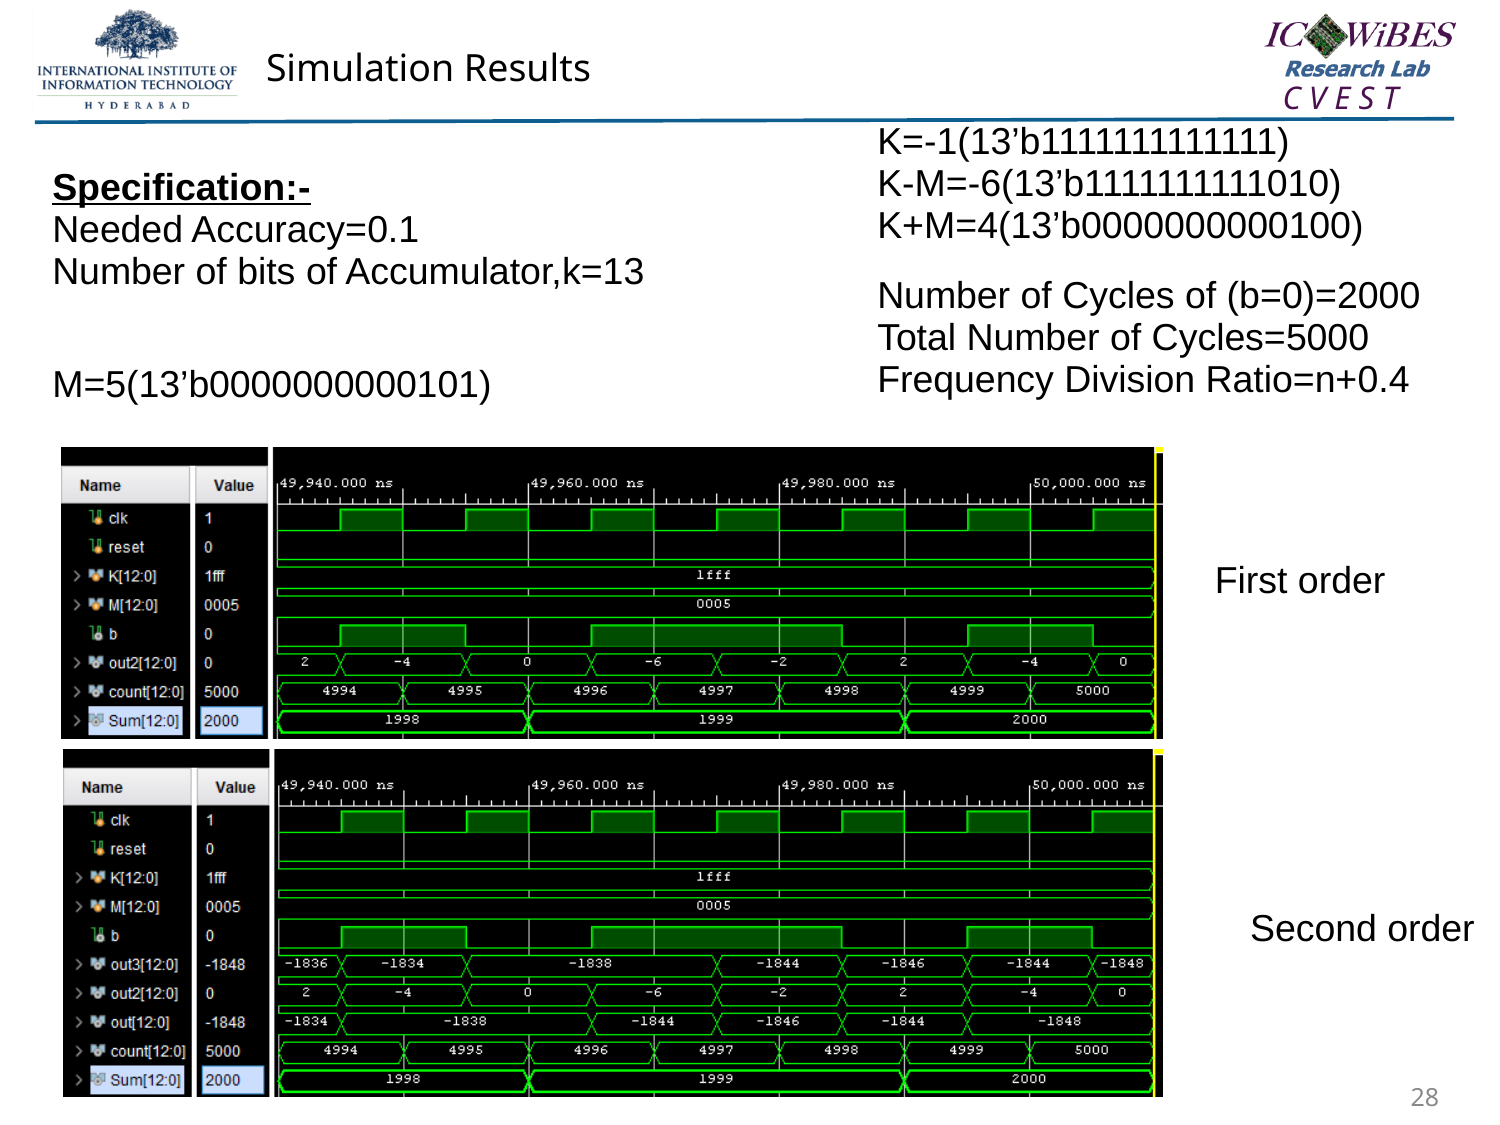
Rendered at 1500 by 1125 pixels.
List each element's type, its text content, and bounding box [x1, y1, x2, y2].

title Simulation Results [251, 23, 1195, 110]
picture [31, 2, 247, 115]
picture [63, 749, 1163, 1097]
picture [61, 447, 1163, 739]
text_box K=-1(13’b1111111111111) K-M=-6(13’b1111111111010) K+M=4(13’b0000000000100) [862, 112, 1379, 267]
slide_number <number> [1329, 1074, 1455, 1123]
text_box Number of Cycles of (b=0)=2000 Total Number of Cycles=5000 Frequency Division Ratio=n+0.4 [862, 267, 1463, 451]
text_box Specification:- Needed Accuracy=0.1 Number of bits of Accumulator,k=13 [37, 159, 660, 300]
text_box Second order [1235, 900, 1490, 957]
picture [1261, 12, 1458, 82]
text_box M=5(13’b0000000000101) [37, 355, 507, 413]
text_box First order [1200, 552, 1401, 609]
